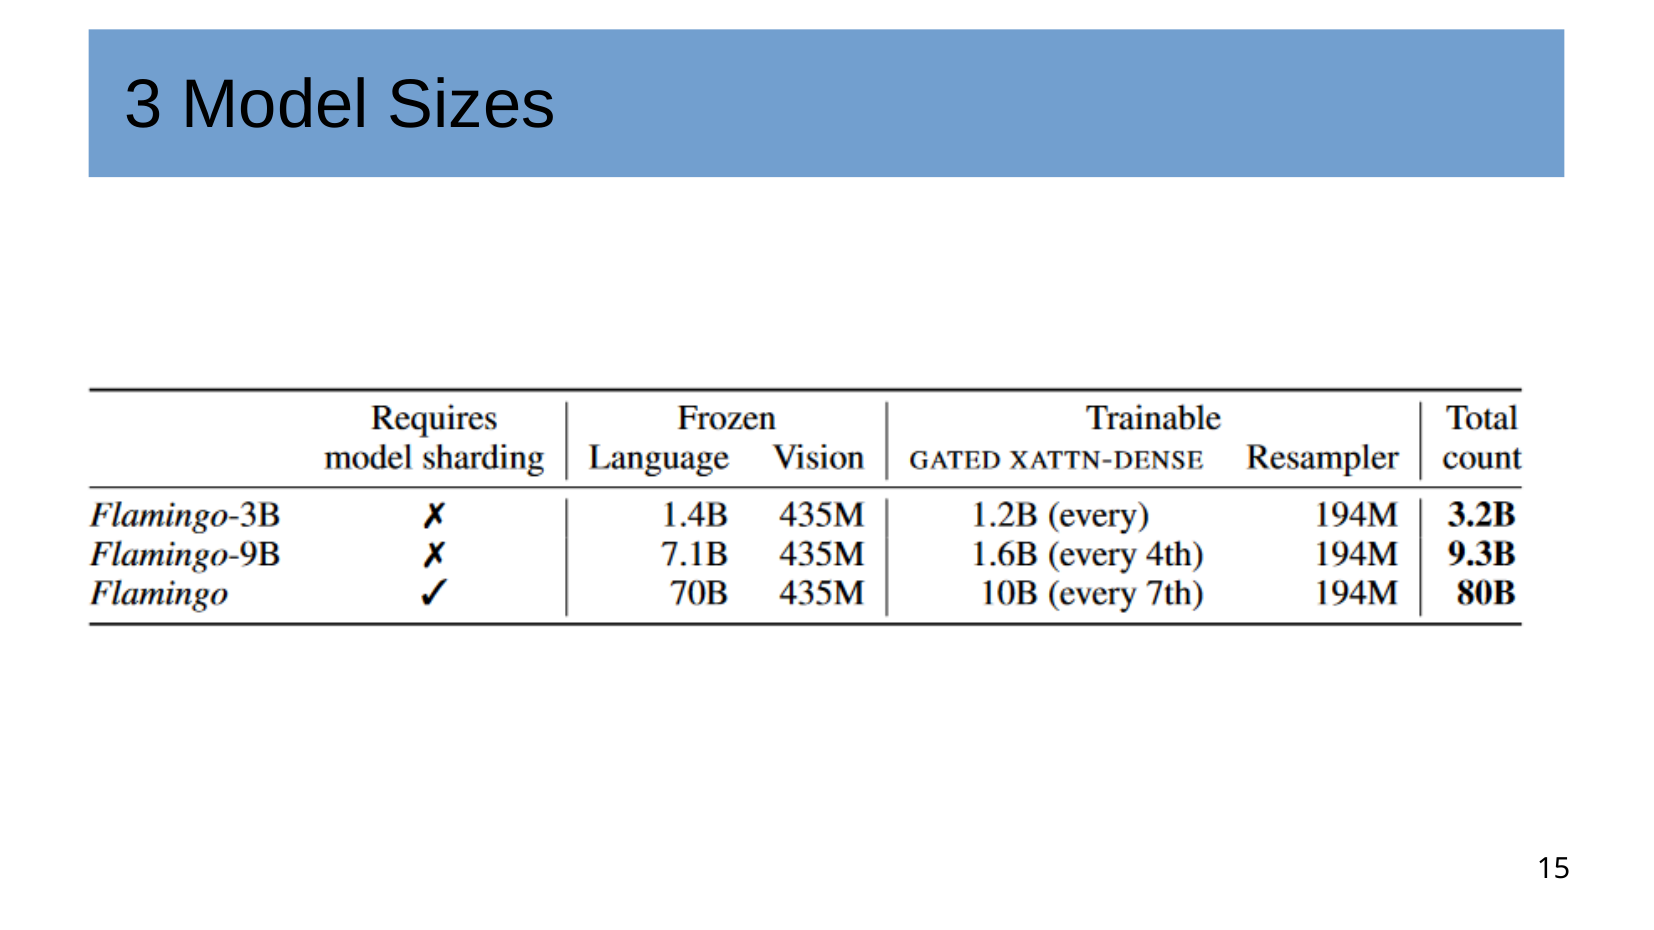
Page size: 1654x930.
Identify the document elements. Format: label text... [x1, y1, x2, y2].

picture [75, 374, 1532, 638]
title 3 Model Sizes [88, 29, 1565, 178]
